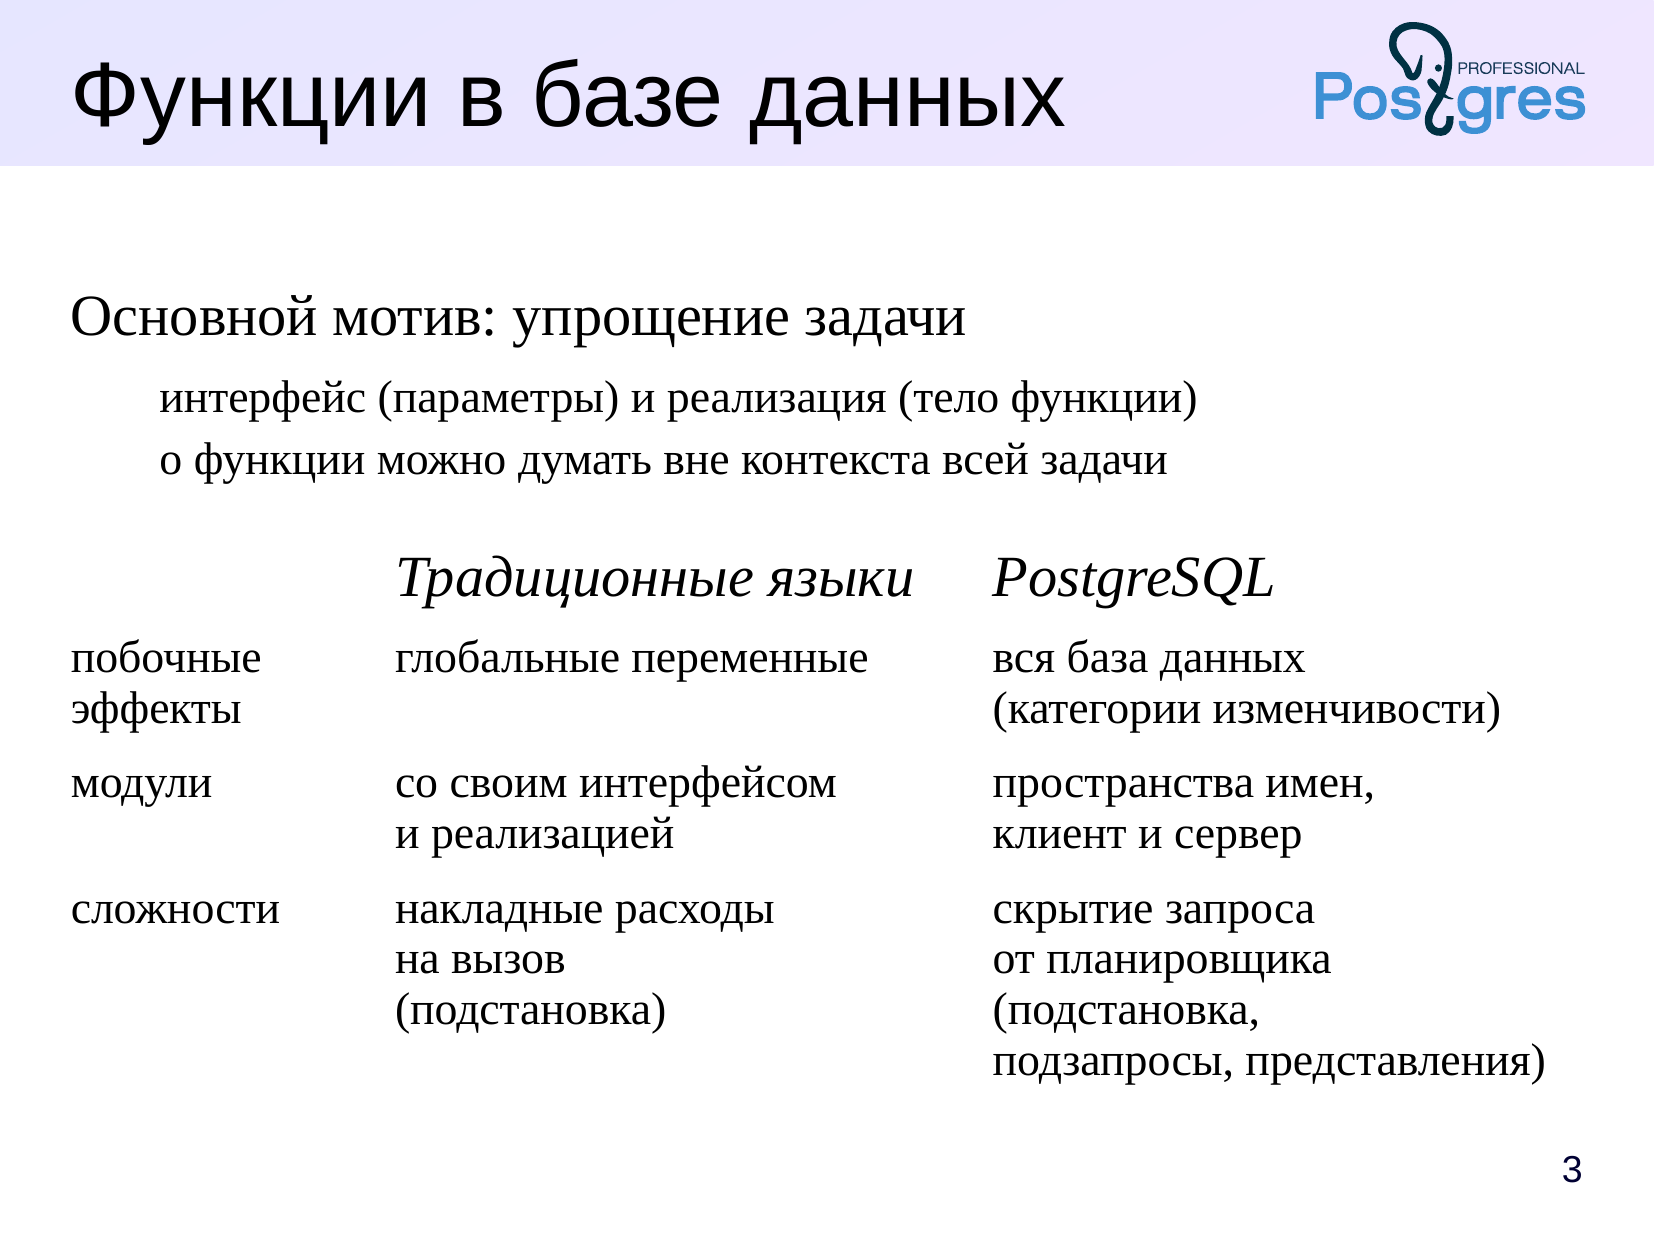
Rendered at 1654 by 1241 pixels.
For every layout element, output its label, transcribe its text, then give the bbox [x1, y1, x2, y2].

list Основной мотив: упрощение задачи интерфейс (параметры) и реализация (тело функции) о функции можно думать вне контекста всей задачи Традиционные языки PostgreSQL побочные глобальные переменные вся база данных эффекты (категории изменчивости) модули со своим интерфейсом пространства имен, и реализацией клиент и сервер сложности накладные расходы скрытие запроса на вызов от планировщика (подстановка) (подстановка, подзапросы, представления) [70, 283, 1583, 1141]
title Функции в базе данных [70, 43, 1241, 147]
